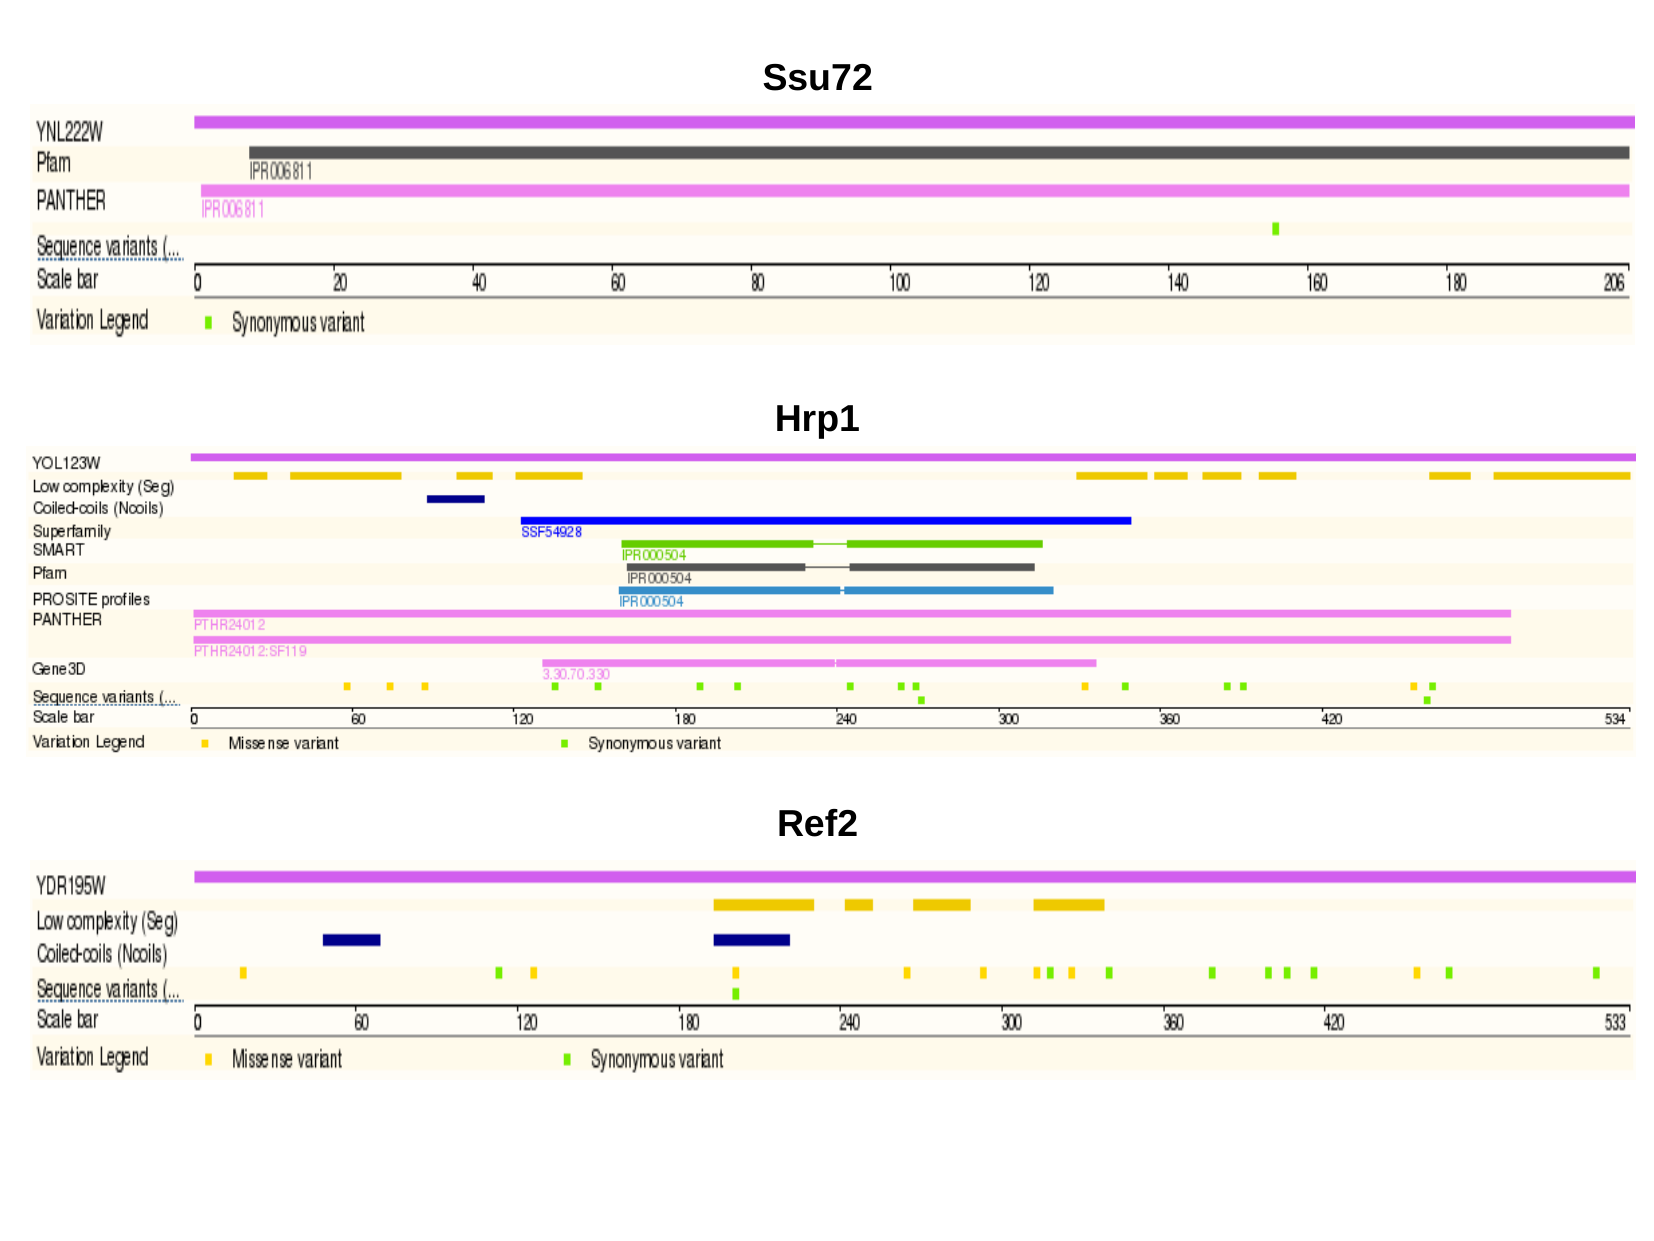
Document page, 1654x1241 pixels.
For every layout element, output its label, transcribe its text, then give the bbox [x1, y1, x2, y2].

picture [30, 860, 1636, 1081]
picture [30, 104, 1635, 346]
text_box Hrp1 [660, 390, 976, 446]
picture [26, 446, 1636, 757]
text_box Ssu72 [660, 49, 976, 104]
text_box Ref2 [660, 795, 976, 852]
